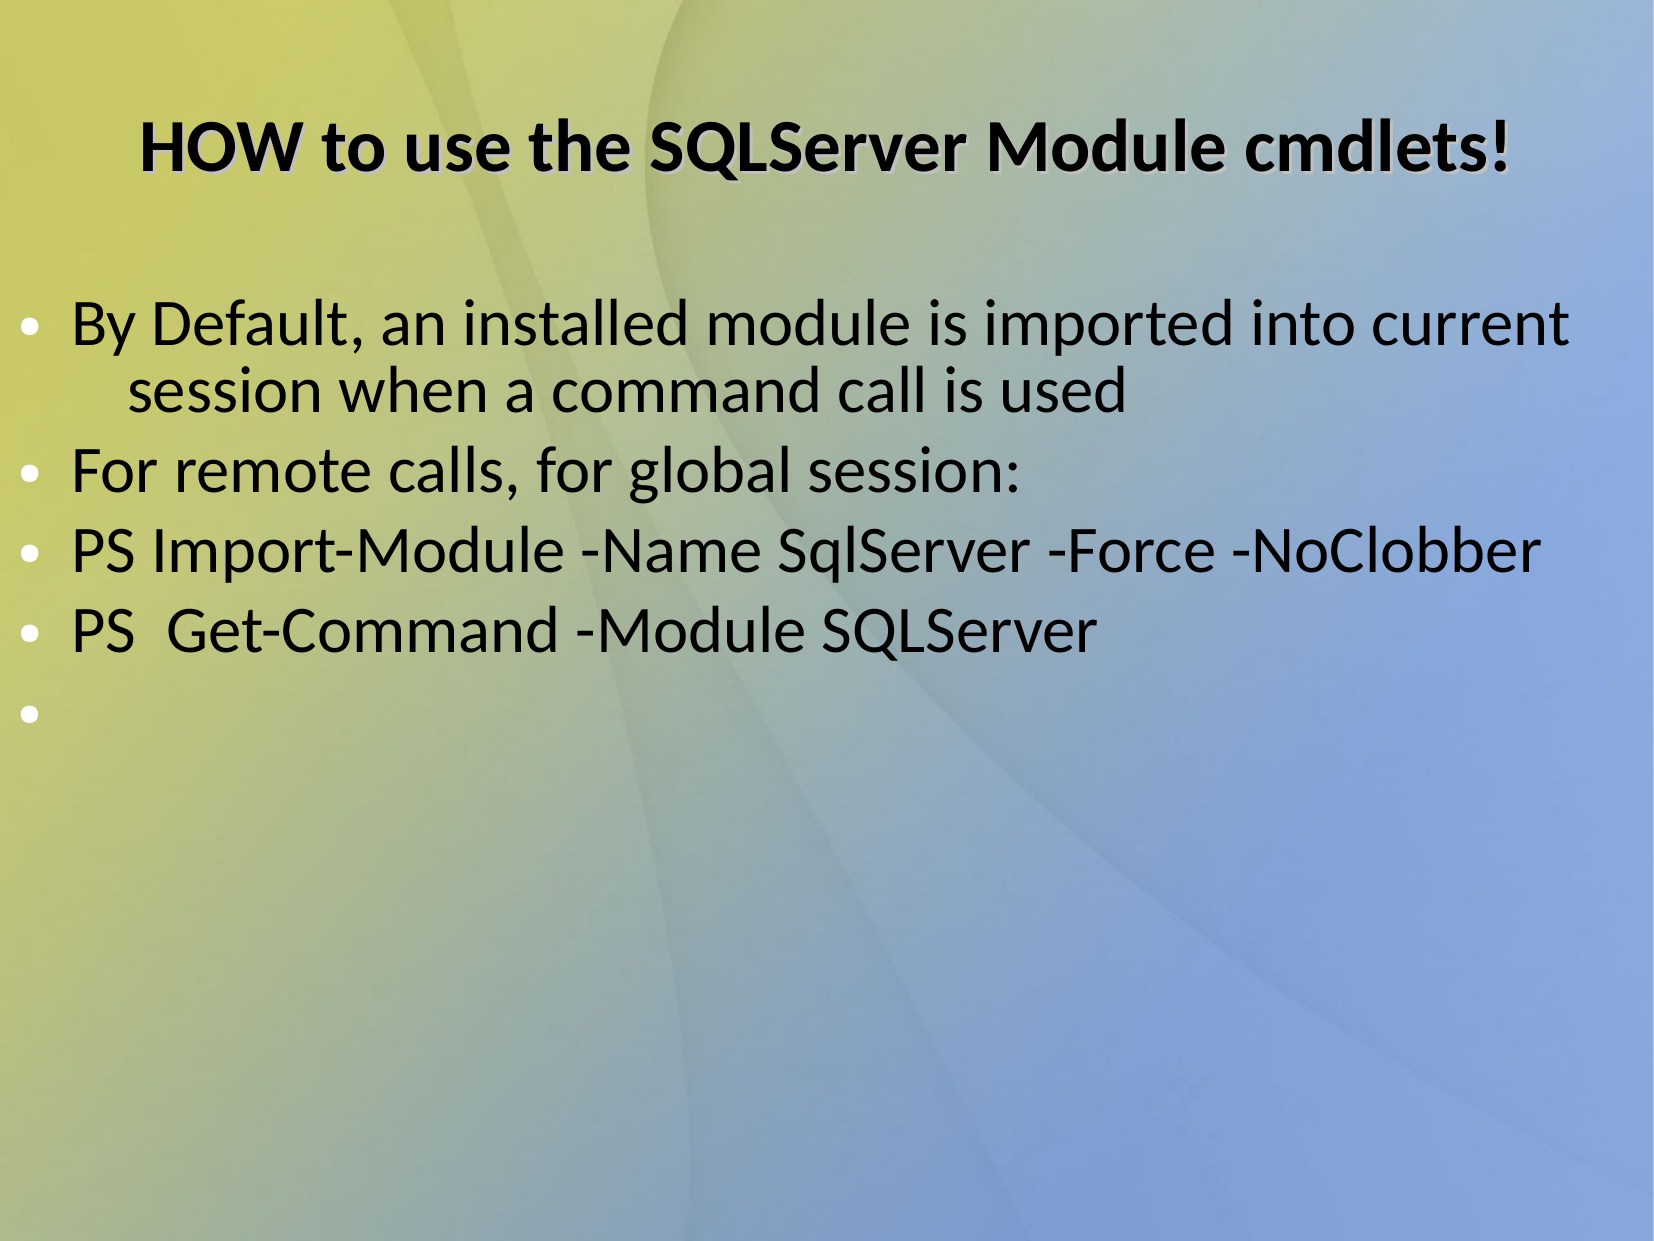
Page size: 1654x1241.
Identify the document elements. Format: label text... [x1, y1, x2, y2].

title HOW to use the SQLServer Module cmdlets! [82, 49, 1571, 257]
picture [0, 0, 1654, 1241]
list By Default, an installed module is imported into current session when a command call is used For remote calls, for global session: PS Import-Module -Name SqlServer -Force -NoClobber PS Get-Command -Module SQLServer [0, 295, 1625, 1015]
